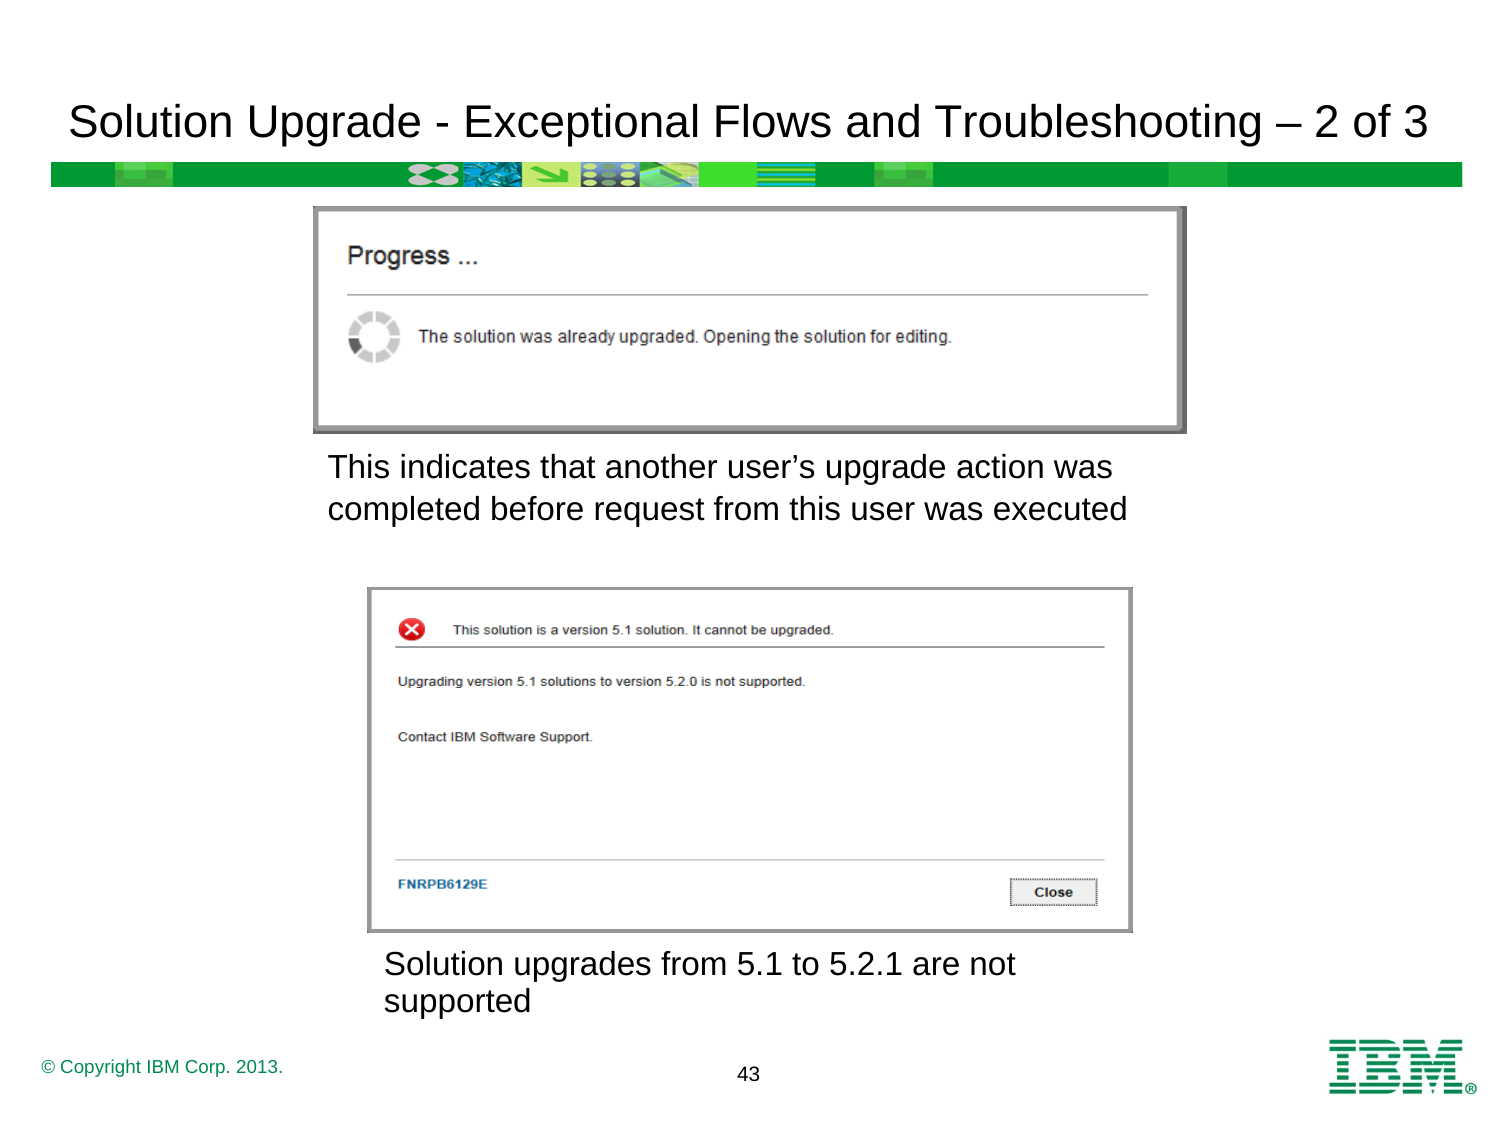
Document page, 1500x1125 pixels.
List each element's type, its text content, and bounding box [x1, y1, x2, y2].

picture [313, 206, 1187, 434]
title Solution Upgrade - Exceptional Flows and Troubleshooting – 2 of 3 [53, 82, 1456, 155]
list This indicates that another user’s upgrade action was completed before request from this user was executed [312, 435, 1185, 534]
text_box Solution upgrades from 5.1 to 5.2.1 are not supported [369, 937, 1130, 991]
picture [1327, 1037, 1479, 1096]
picture [50, 161, 1463, 189]
picture [367, 587, 1133, 933]
